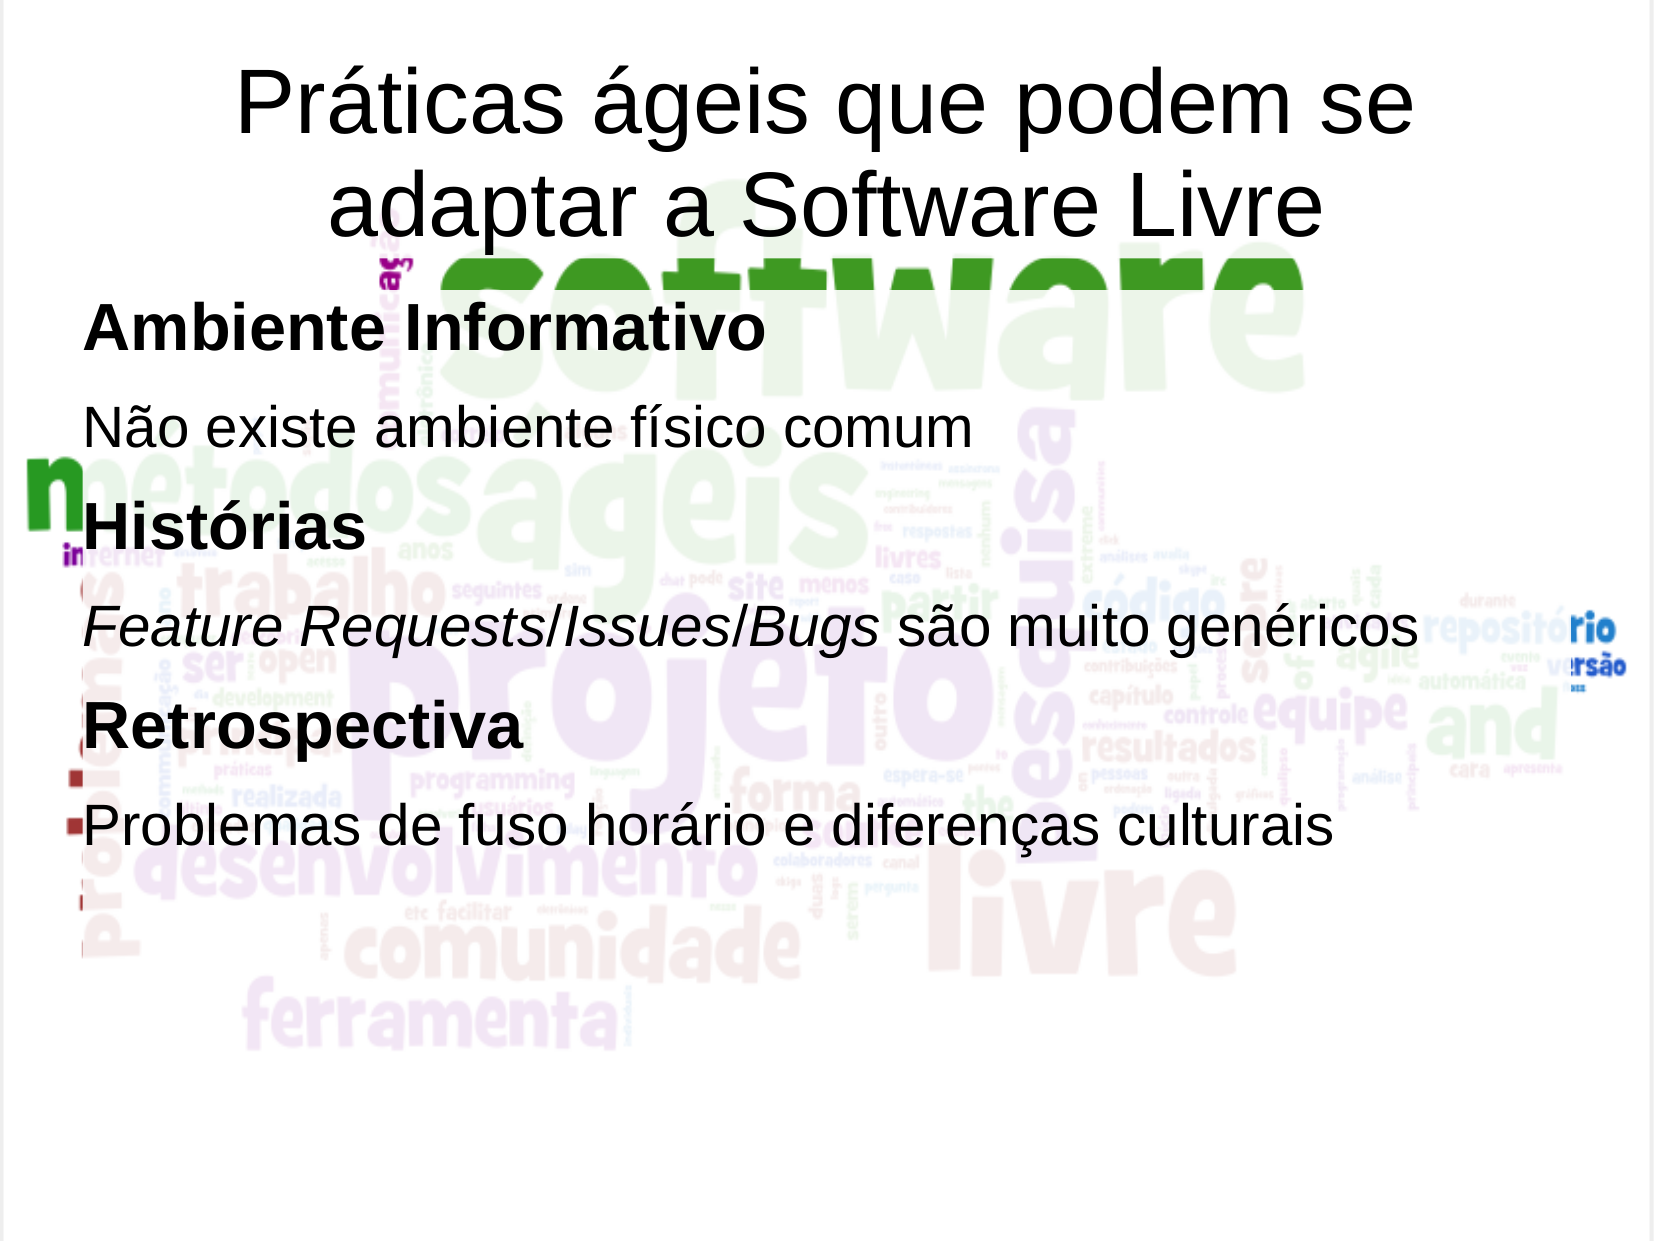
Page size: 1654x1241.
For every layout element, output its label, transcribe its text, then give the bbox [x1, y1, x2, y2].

title Práticas ágeis que podem se adaptar a Software Livre [82, 47, 1571, 259]
picture [0, 0, 1654, 1241]
list Ambiente Informativo Não existe ambiente físico comum Histórias Feature Requests/Issues/Bugs são muito genéricos Retrospectiva Problemas de fuso horário e diferenças culturais [82, 290, 1571, 1094]
